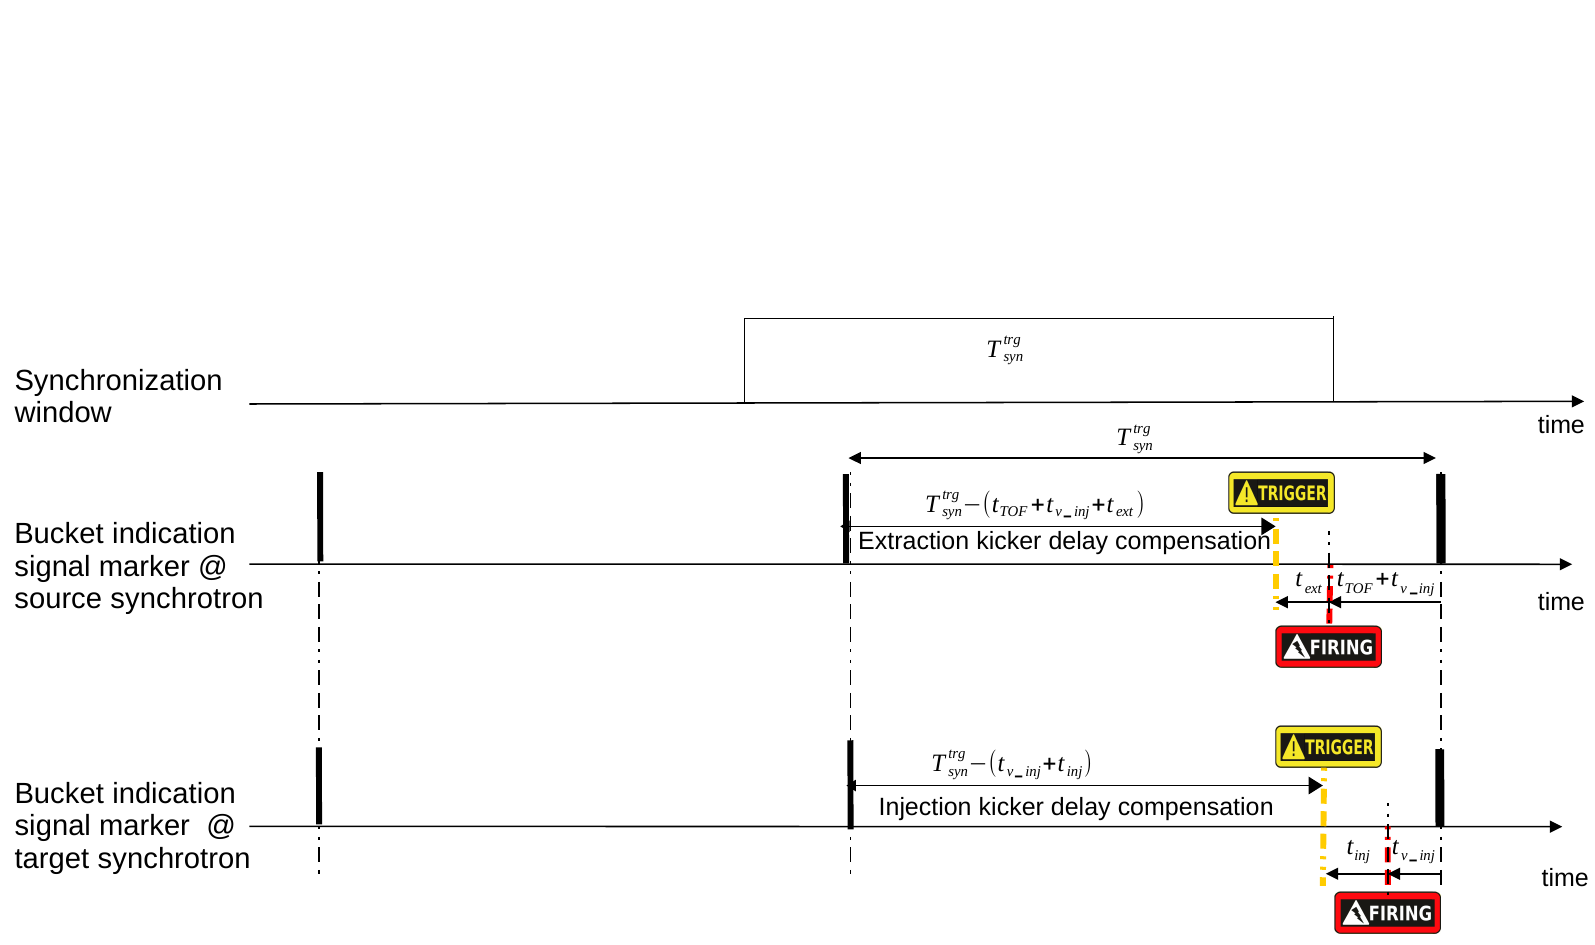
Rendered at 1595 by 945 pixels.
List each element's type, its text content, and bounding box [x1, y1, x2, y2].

text_box time [1526, 855, 1595, 899]
picture [1228, 471, 1335, 514]
picture [1334, 891, 1441, 934]
text_box time [1523, 402, 1595, 445]
chart [1289, 565, 1329, 597]
text_box Bucket indication signal marker @ source synchrotron [0, 507, 307, 649]
text_box Synchronization window [0, 354, 290, 496]
text_box Injection kicker delay compensation [863, 785, 1359, 831]
chart [925, 744, 1098, 780]
chart [1340, 832, 1377, 864]
chart [1385, 832, 1442, 864]
chart [919, 485, 1151, 520]
text_box time [1523, 579, 1595, 623]
picture [1275, 725, 1382, 768]
chart [1110, 419, 1159, 454]
text_box Extraction kicker delay compensation [843, 520, 1294, 610]
chart [1330, 565, 1441, 597]
picture [1275, 625, 1382, 668]
chart [980, 330, 1029, 366]
text_box Bucket indication signal marker @ target synchrotron [0, 767, 308, 909]
